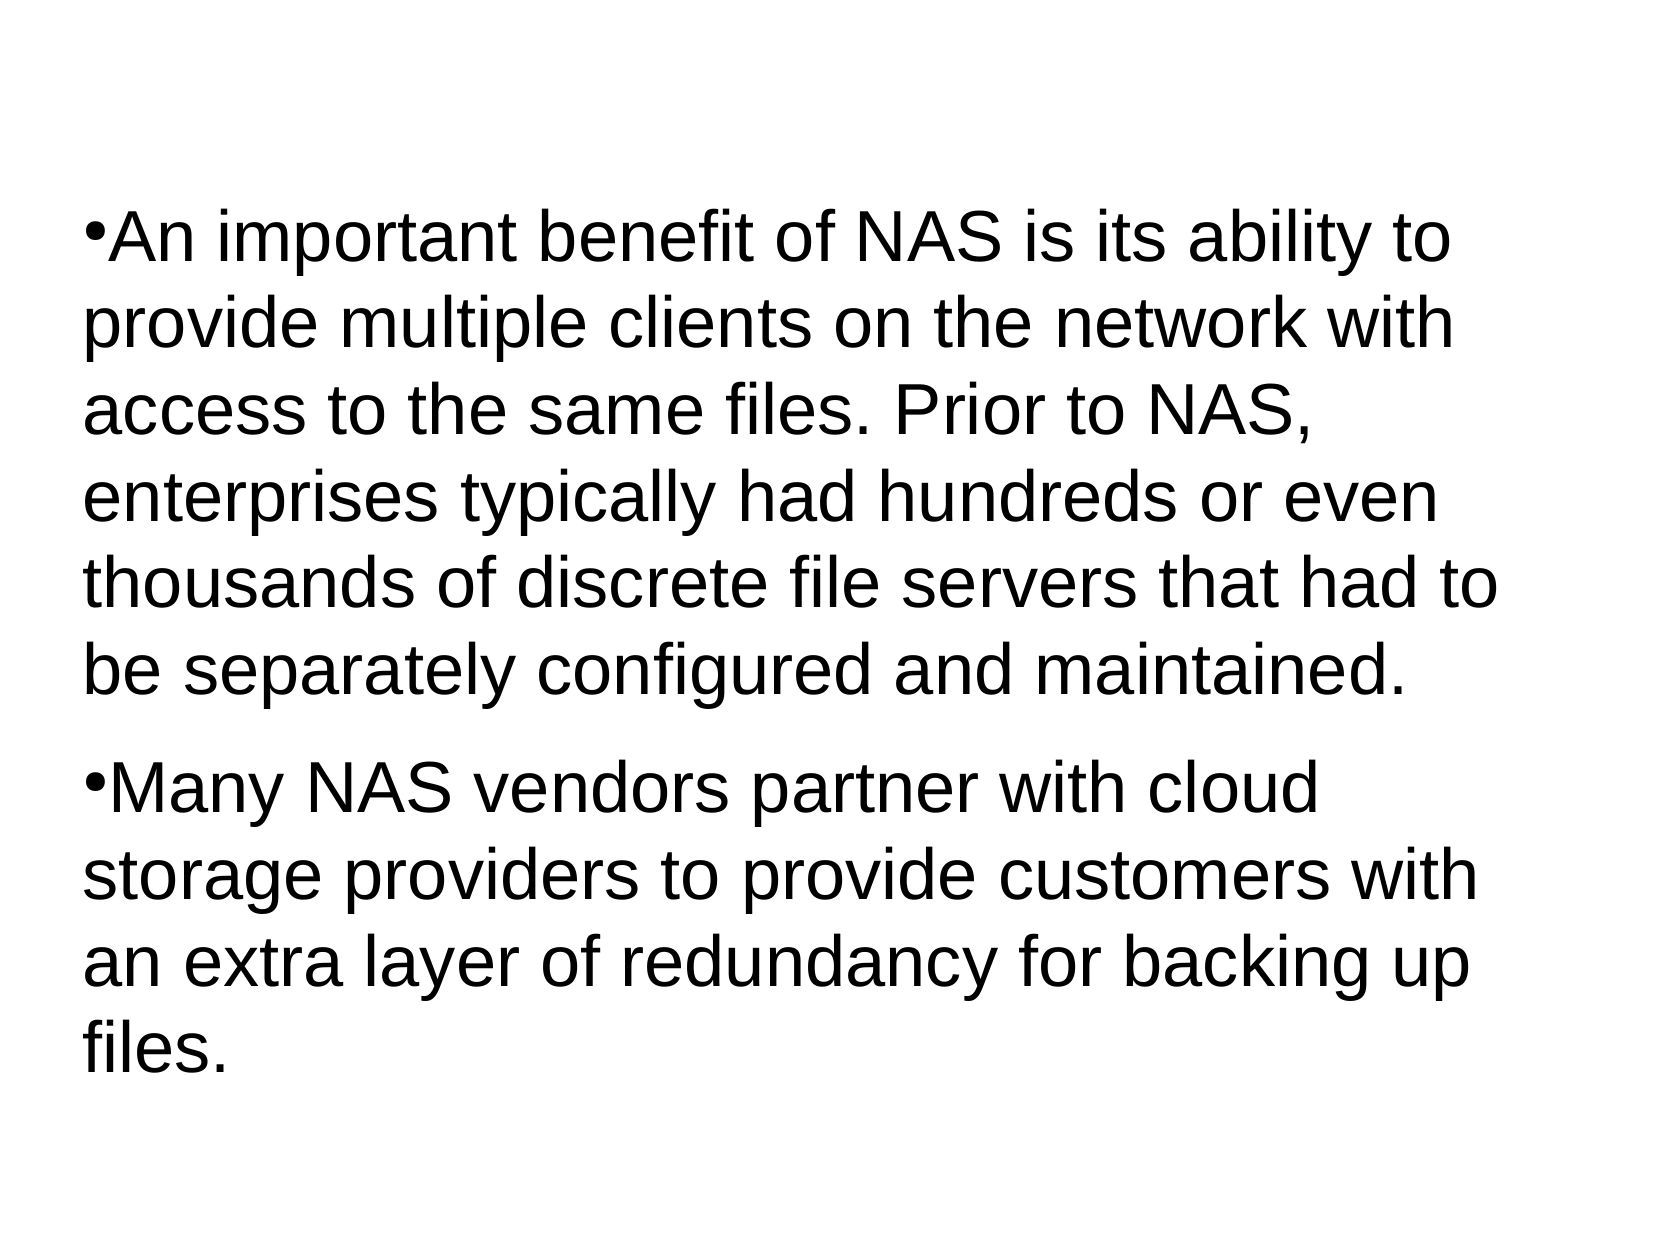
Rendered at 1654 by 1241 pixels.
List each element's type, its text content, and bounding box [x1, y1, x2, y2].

list An important benefit of NAS is its ability to provide multiple clients on the network with access to the same files. Prior to NAS, enterprises typically had hundreds or even thousands of discrete file servers that had to be separately configured and maintained. Many NAS vendors partner with cloud storage providers to provide customers with an extra layer of redundancy for backing up files. [82, 188, 1571, 1111]
